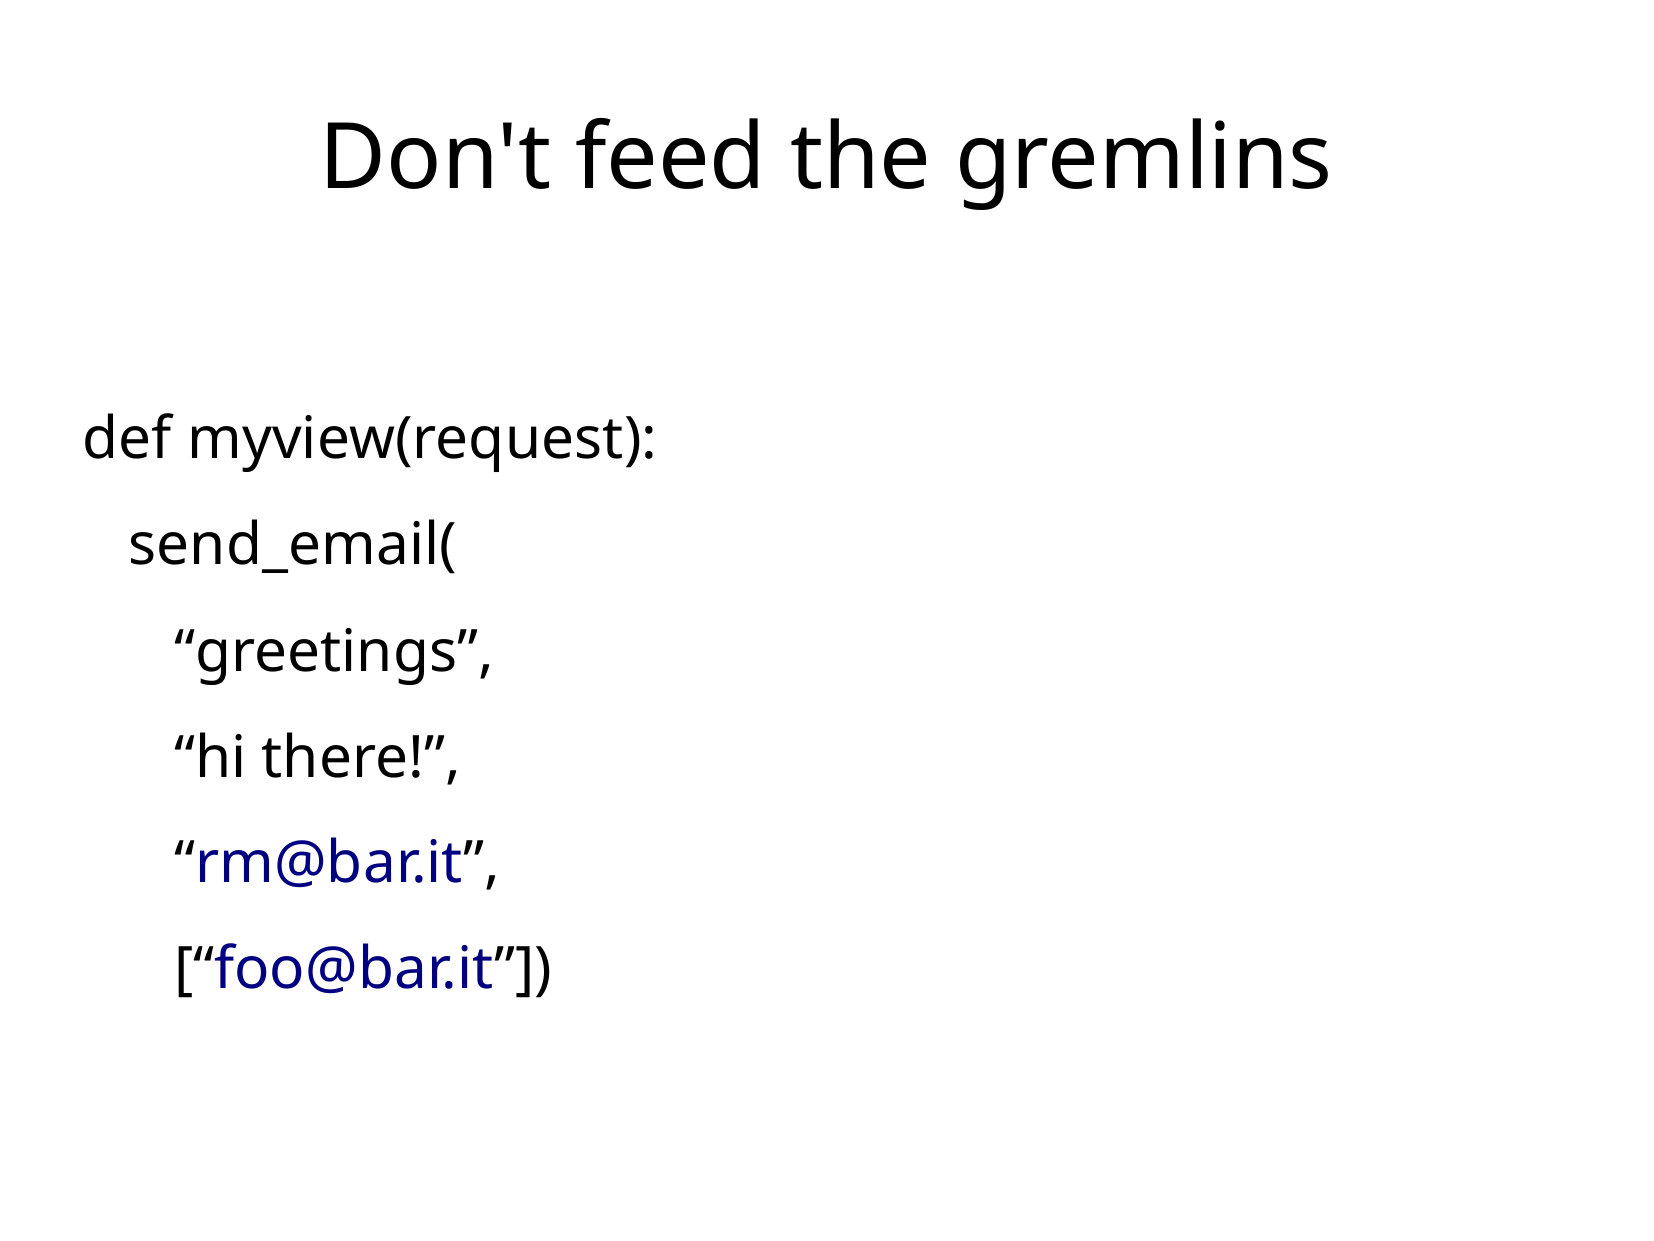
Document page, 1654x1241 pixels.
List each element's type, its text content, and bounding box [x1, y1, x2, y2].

list def myview(request): send_email( “greetings”, “hi there!”, “rm@bar.it”, [“foo@bar.it”]) [82, 290, 1571, 1010]
title Don't feed the gremlins [82, 49, 1571, 257]
